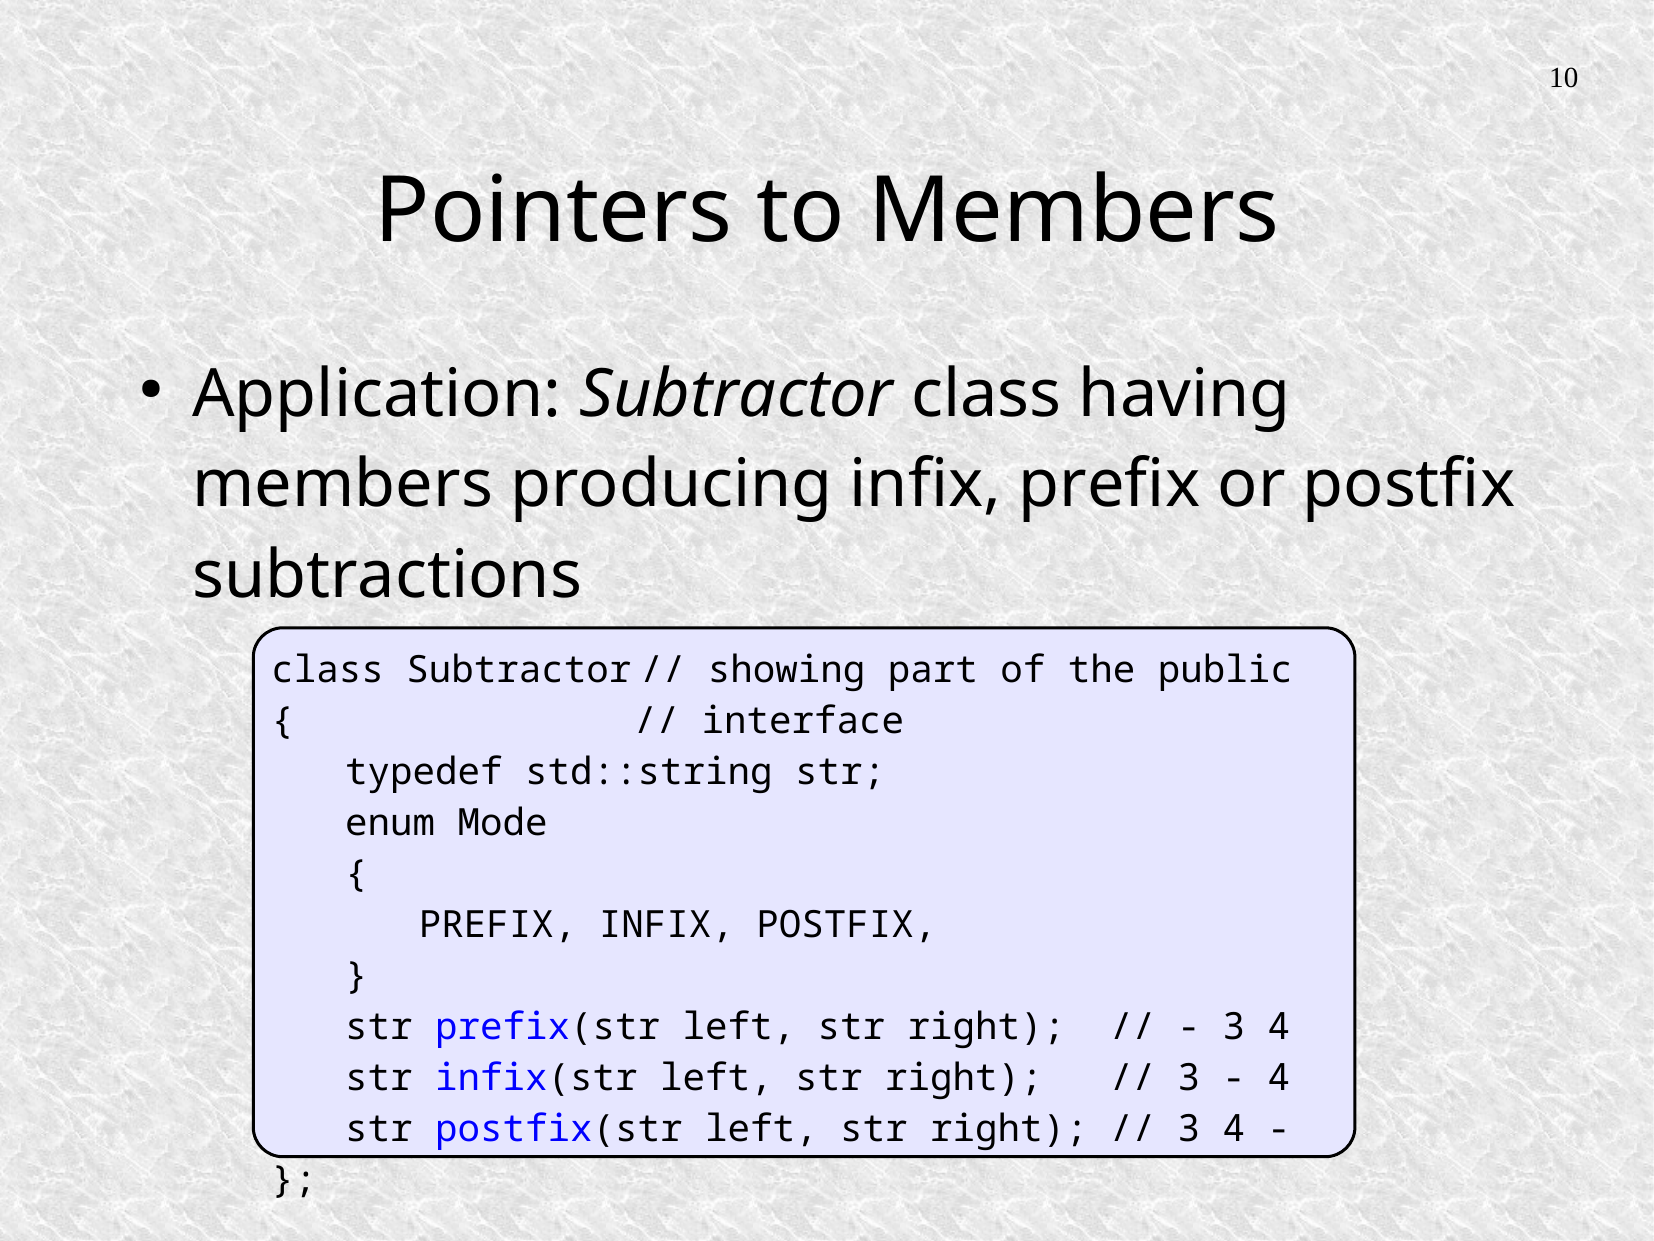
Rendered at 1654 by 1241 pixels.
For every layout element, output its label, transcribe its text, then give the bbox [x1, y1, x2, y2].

text_box [463, 1135, 473, 1139]
text_box class Subtractor // showing part of the public { // interface typedef std::string str; enum Mode { PREFIX, INFIX, POSTFIX, } str prefix(str left, str right); // - 3 4 str infix(str left, str right); // 3 - 4 str postfix(str left, str right); // 3 4 - }; [271, 642, 1294, 1135]
list Application: Subtractor class having members producing infix, prefix or postfix subtractions [121, 344, 1534, 1127]
text_box [253, 1127, 1355, 1157]
text_box [981, 1135, 991, 1139]
picture [0, 0, 1654, 1241]
title Pointers to Members [121, 102, 1534, 311]
